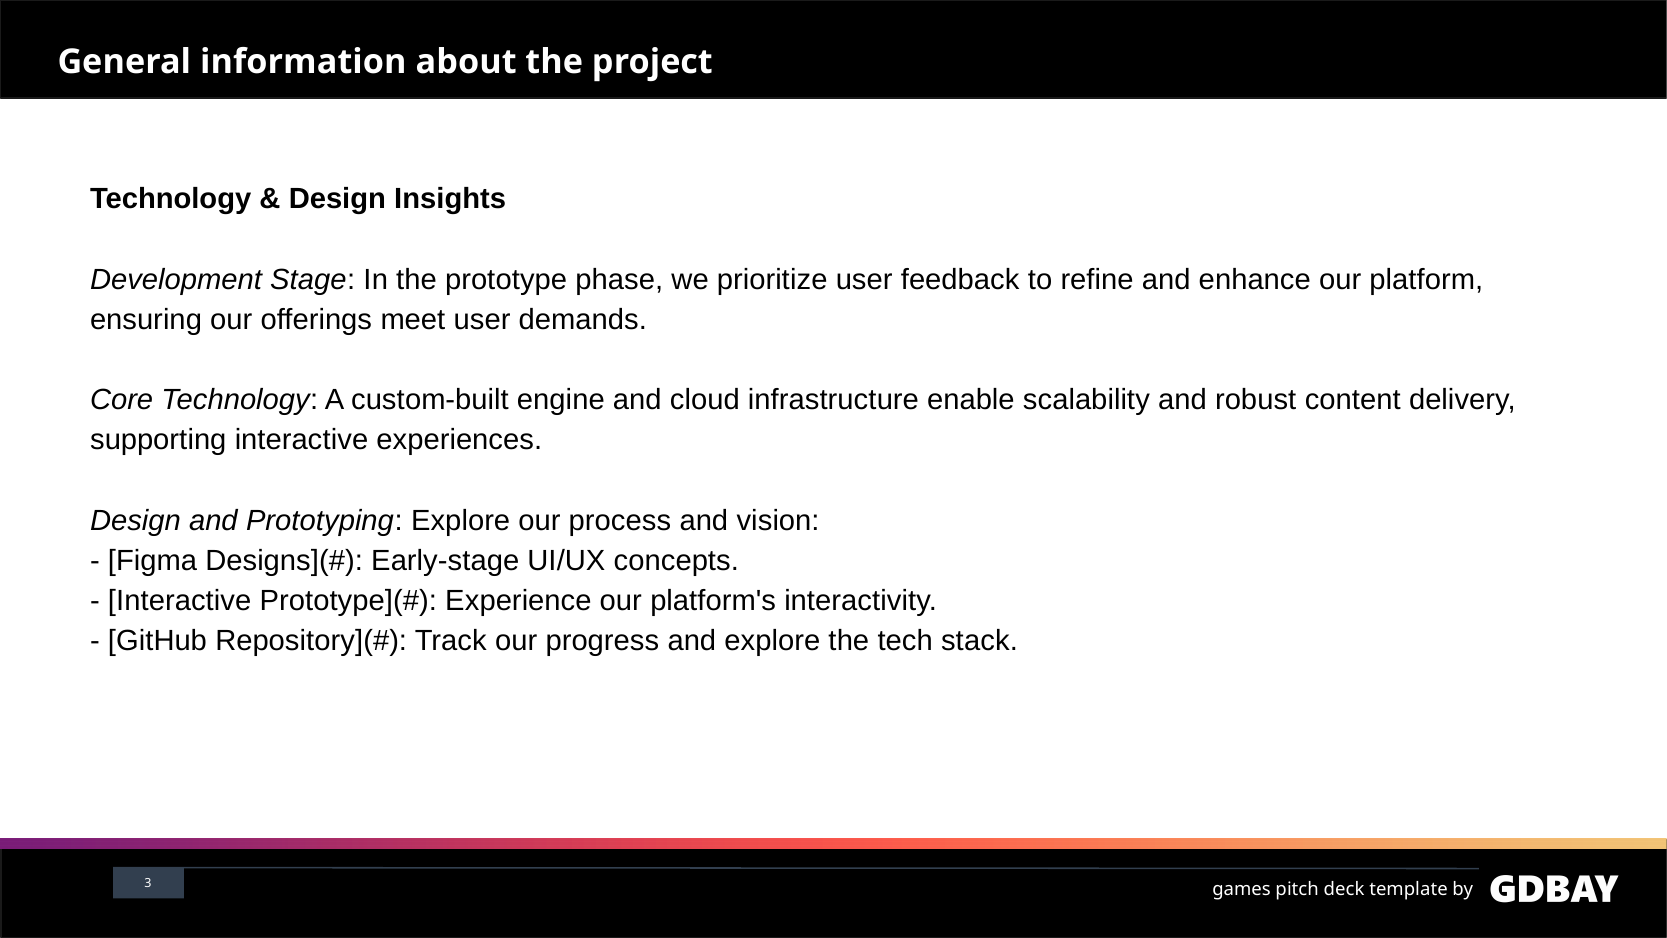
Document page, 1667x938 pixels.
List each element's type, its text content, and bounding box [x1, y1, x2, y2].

slide_number <number> [111, 867, 185, 900]
text_box Technology & Design Insights Development Stage: In the prototype phase, we prioritize user feedback to refine and enhance our platform, ensuring our offerings meet user demands. Core Technology: A custom-built engine and cloud infrastructure enable scalability and robust content delivery, supporting interactive experiences. Design and Prototyping: Explore our process and vision: - [Figma Designs](#): Early-stage UI/UX concepts. - [Interactive Prototype](#): Experience our platform's interactivity. - [GitHub Repository](#): Track our progress and explore the tech stack. [75, 159, 1576, 712]
picture [0, 838, 1667, 849]
title General information about the project [42, 25, 1480, 88]
picture [1479, 863, 1630, 914]
